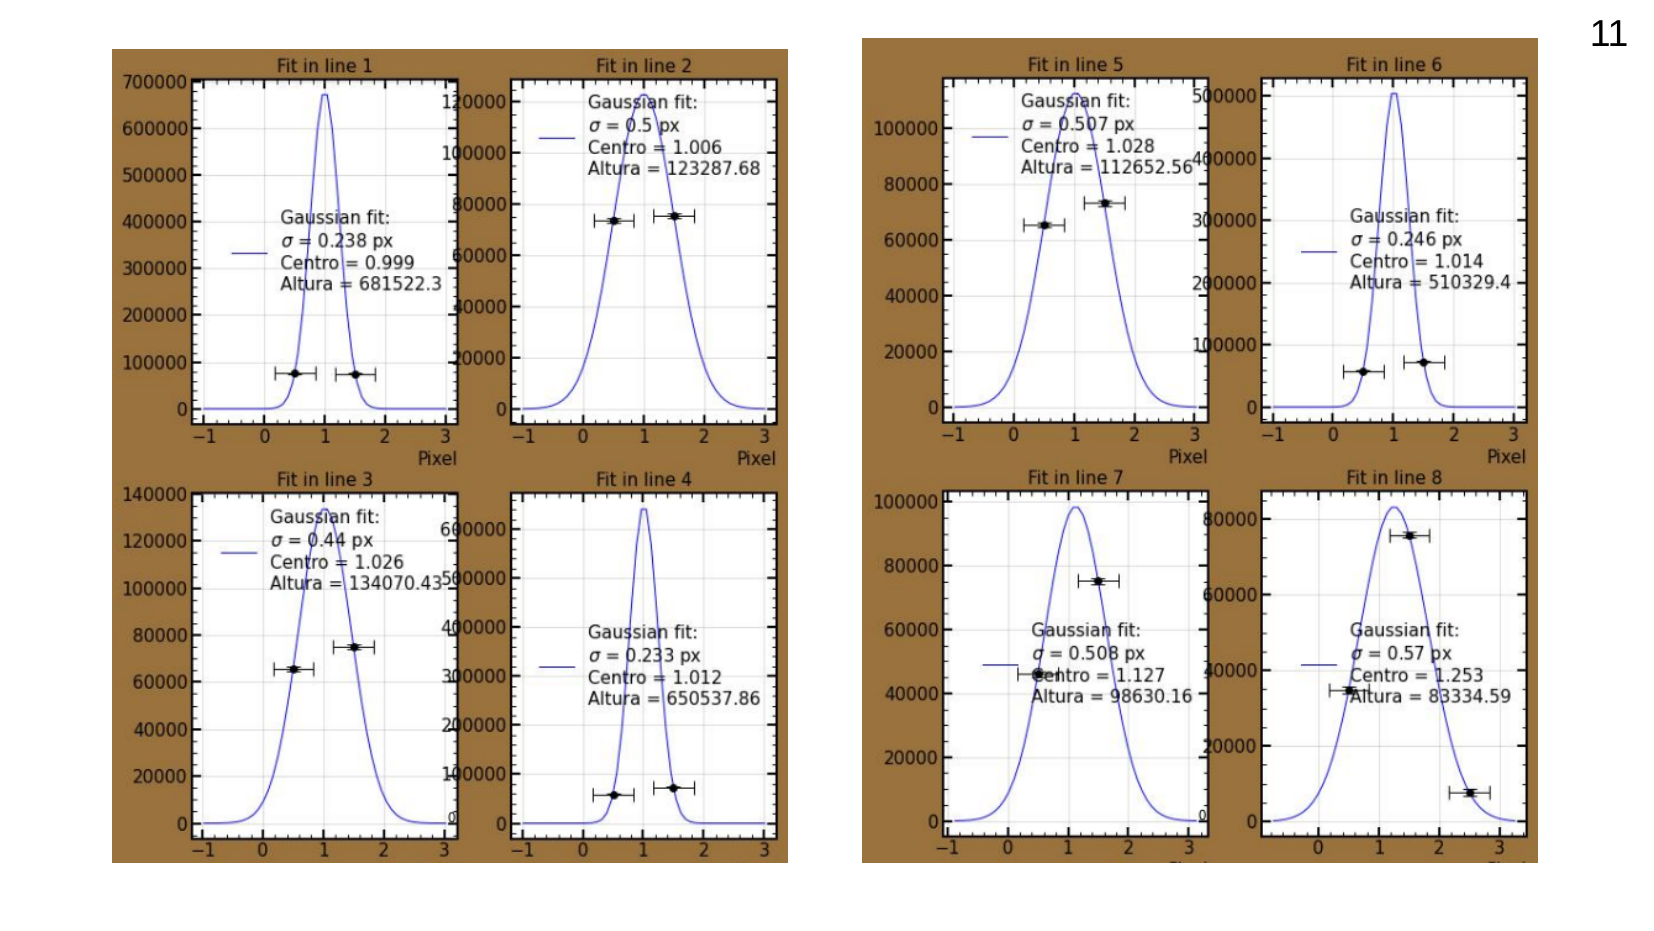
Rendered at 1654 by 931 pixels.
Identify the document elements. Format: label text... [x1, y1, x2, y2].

text_box <number> [1575, 4, 1654, 76]
picture [862, 38, 1538, 863]
picture [112, 49, 788, 863]
